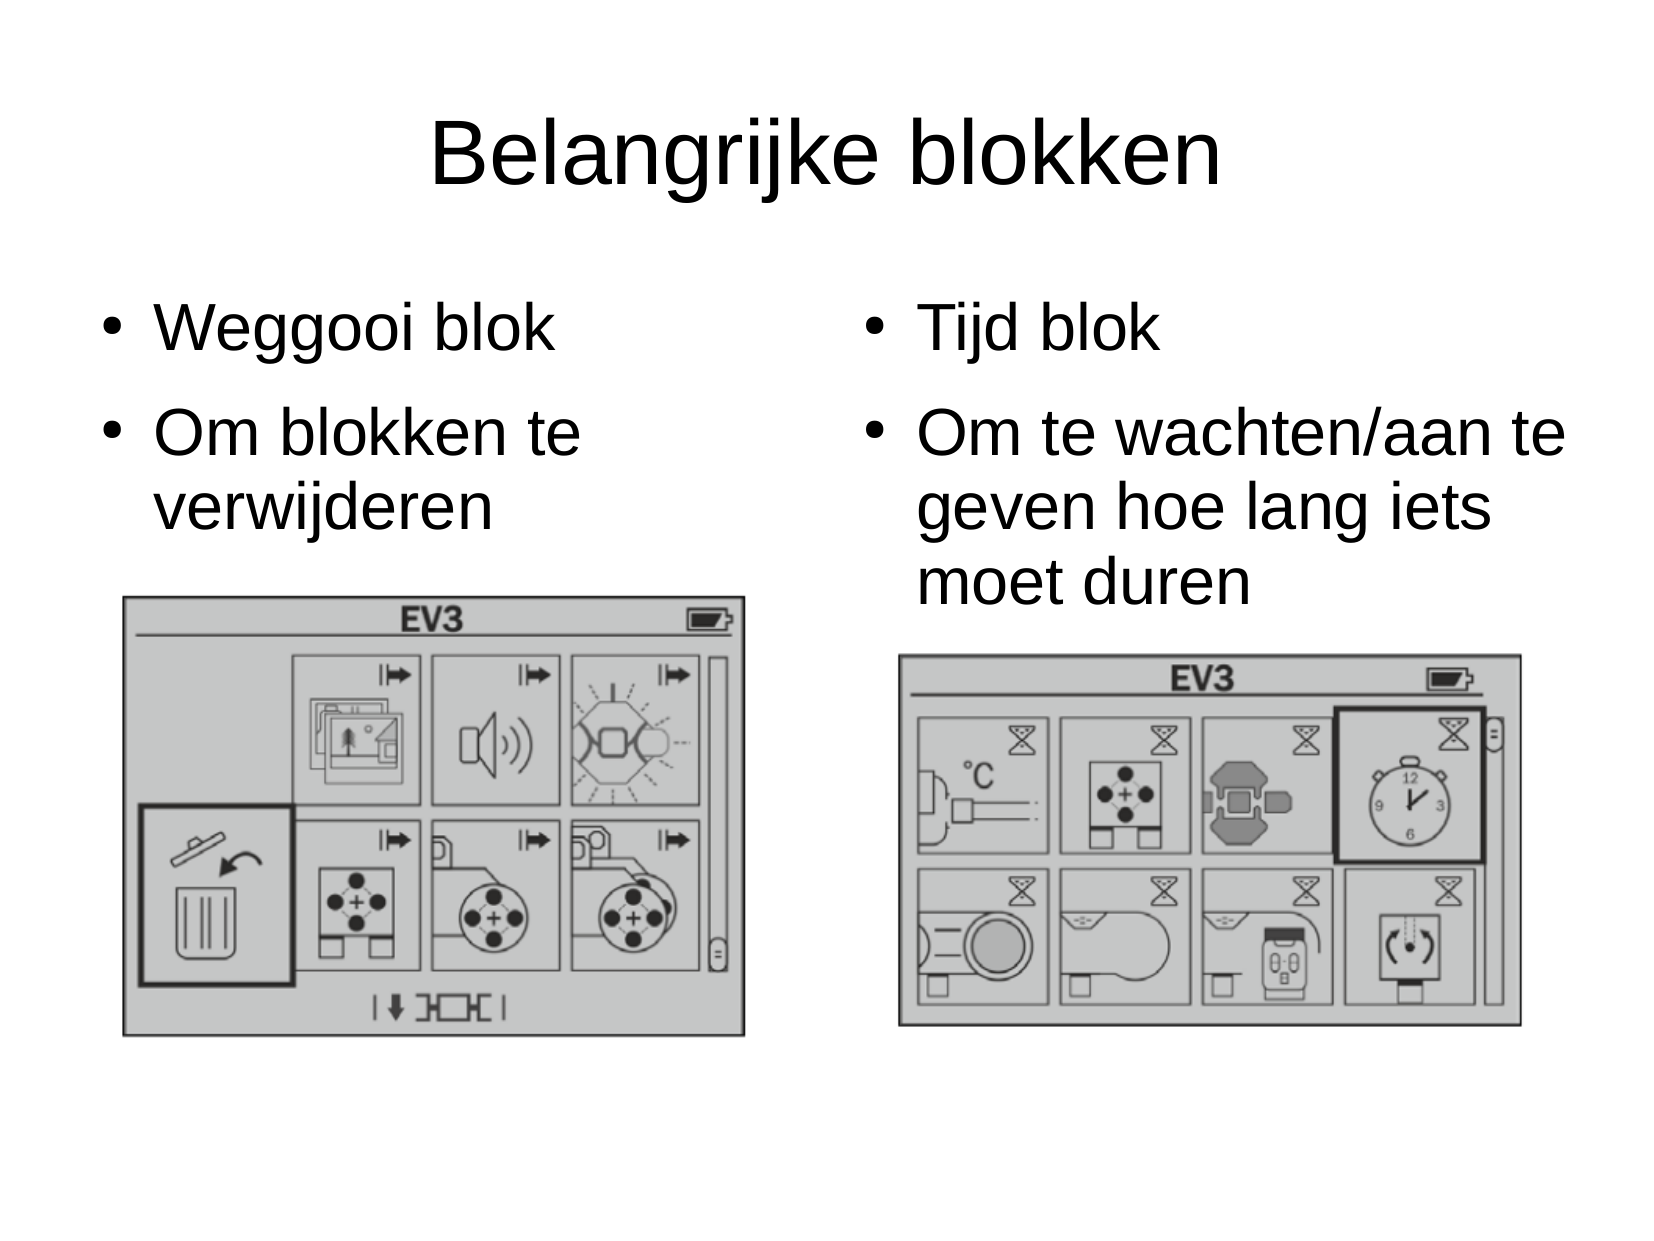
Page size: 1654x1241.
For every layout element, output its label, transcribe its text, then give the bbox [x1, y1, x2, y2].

picture [897, 649, 1525, 1030]
list Weggooi blok Om blokken te verwijderen [82, 290, 809, 1010]
title Belangrijke blokken [82, 49, 1571, 257]
picture [118, 590, 747, 1039]
list Tijd blok Om te wachten/aan te geven hoe lang iets moet duren [845, 290, 1572, 1010]
